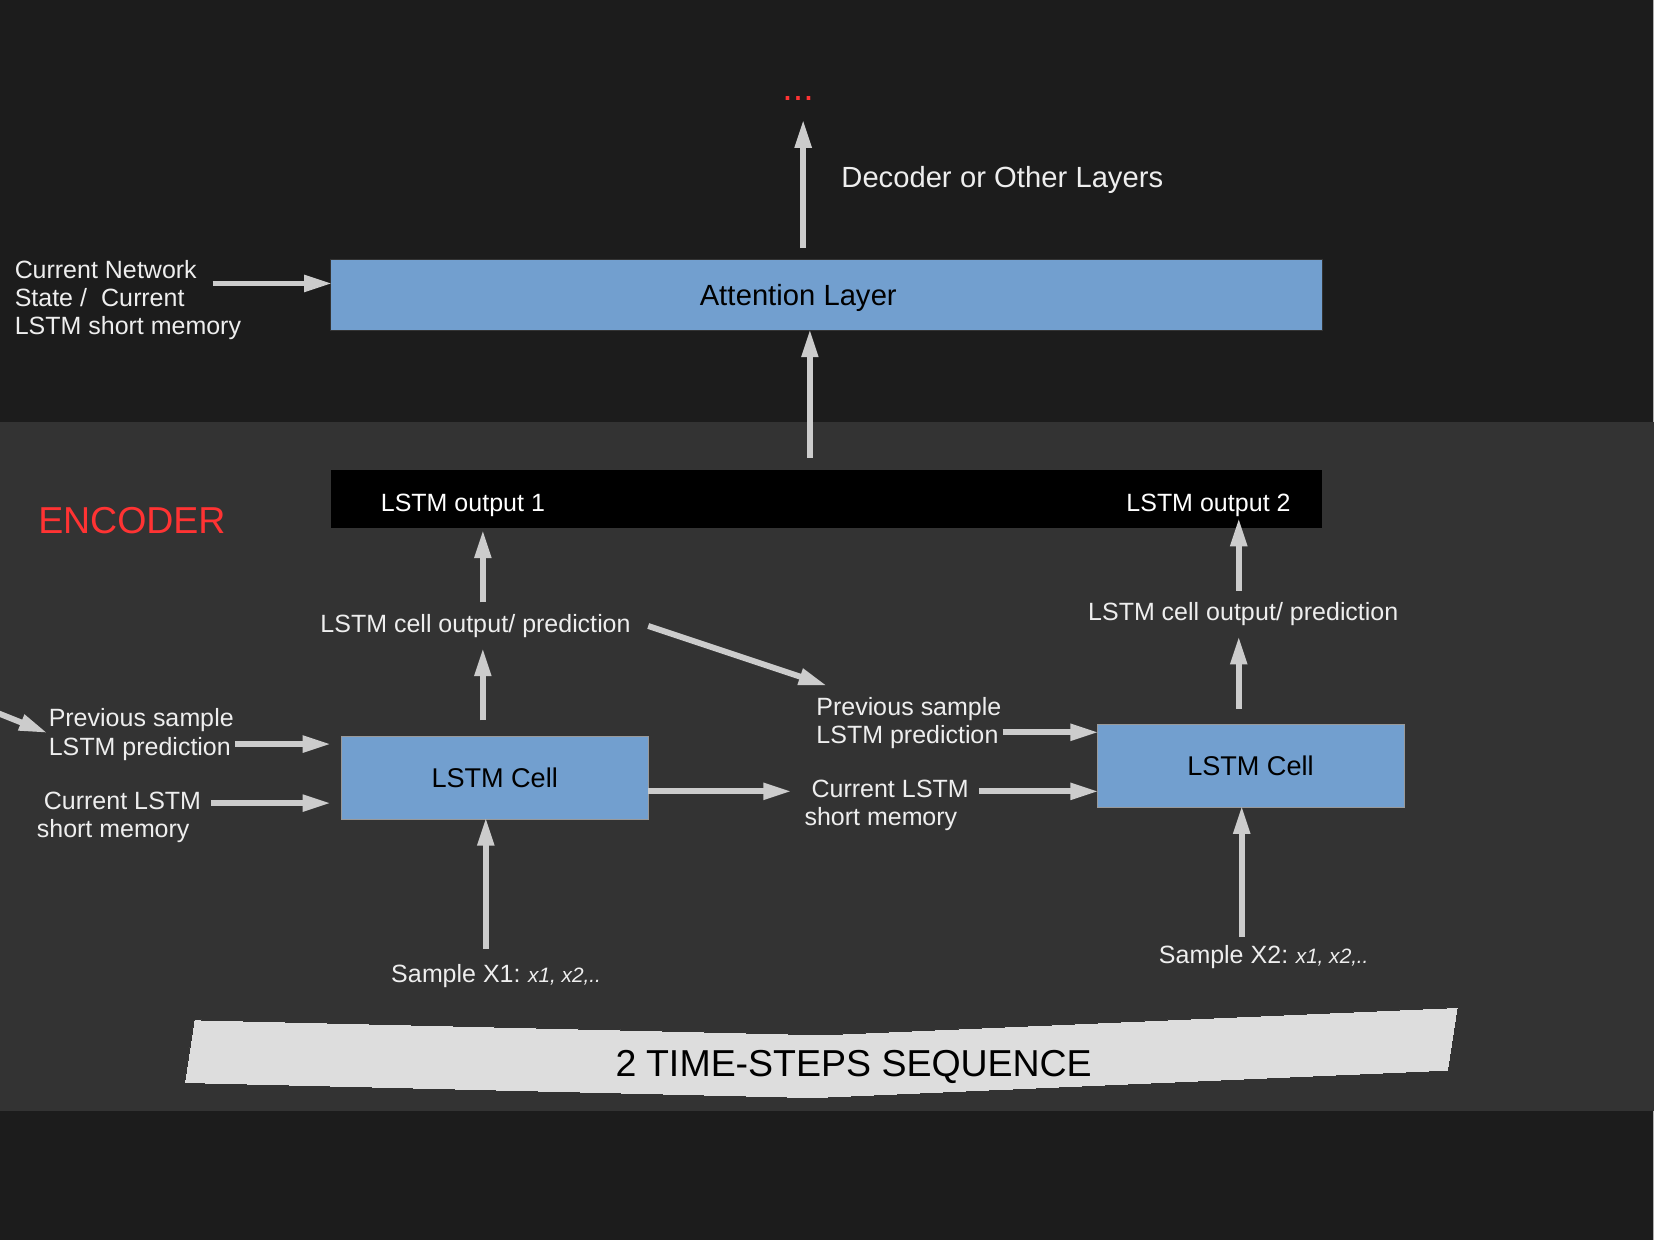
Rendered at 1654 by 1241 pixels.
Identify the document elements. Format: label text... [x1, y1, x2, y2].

text_box Current Network State / Current LSTM short memory [0, 248, 272, 375]
text_box Sample X1: x1, x2,.. [376, 952, 649, 1052]
text_box Decoder or Other Layers [826, 153, 1229, 234]
text_box 2 TIME-STEPS SEQUENCE [600, 1035, 1204, 1134]
text_box Attention Layer [685, 271, 1016, 331]
text_box LSTM Cell [1097, 724, 1405, 808]
text_box LSTM cell output/ prediction [305, 602, 672, 650]
text_box Current LSTM short memory [789, 767, 1027, 839]
text_box [0, 422, 1654, 1111]
text_box Sample X2: x1, x2,.. [1144, 933, 1416, 1032]
text_box LSTM output 1 [366, 481, 603, 529]
text_box LSTM cell output/ prediction [1073, 590, 1440, 638]
text_box LSTM Cell [341, 736, 649, 820]
text_box [330, 259, 1323, 331]
text_box ENCODER [23, 491, 284, 591]
text_box ... [767, 59, 863, 116]
text_box Previous sample LSTM prediction [34, 696, 271, 768]
text_box Previous sample LSTM prediction [801, 685, 1038, 756]
text_box LSTM output 2 [1111, 481, 1348, 529]
text_box Current LSTM short memory [22, 779, 259, 851]
